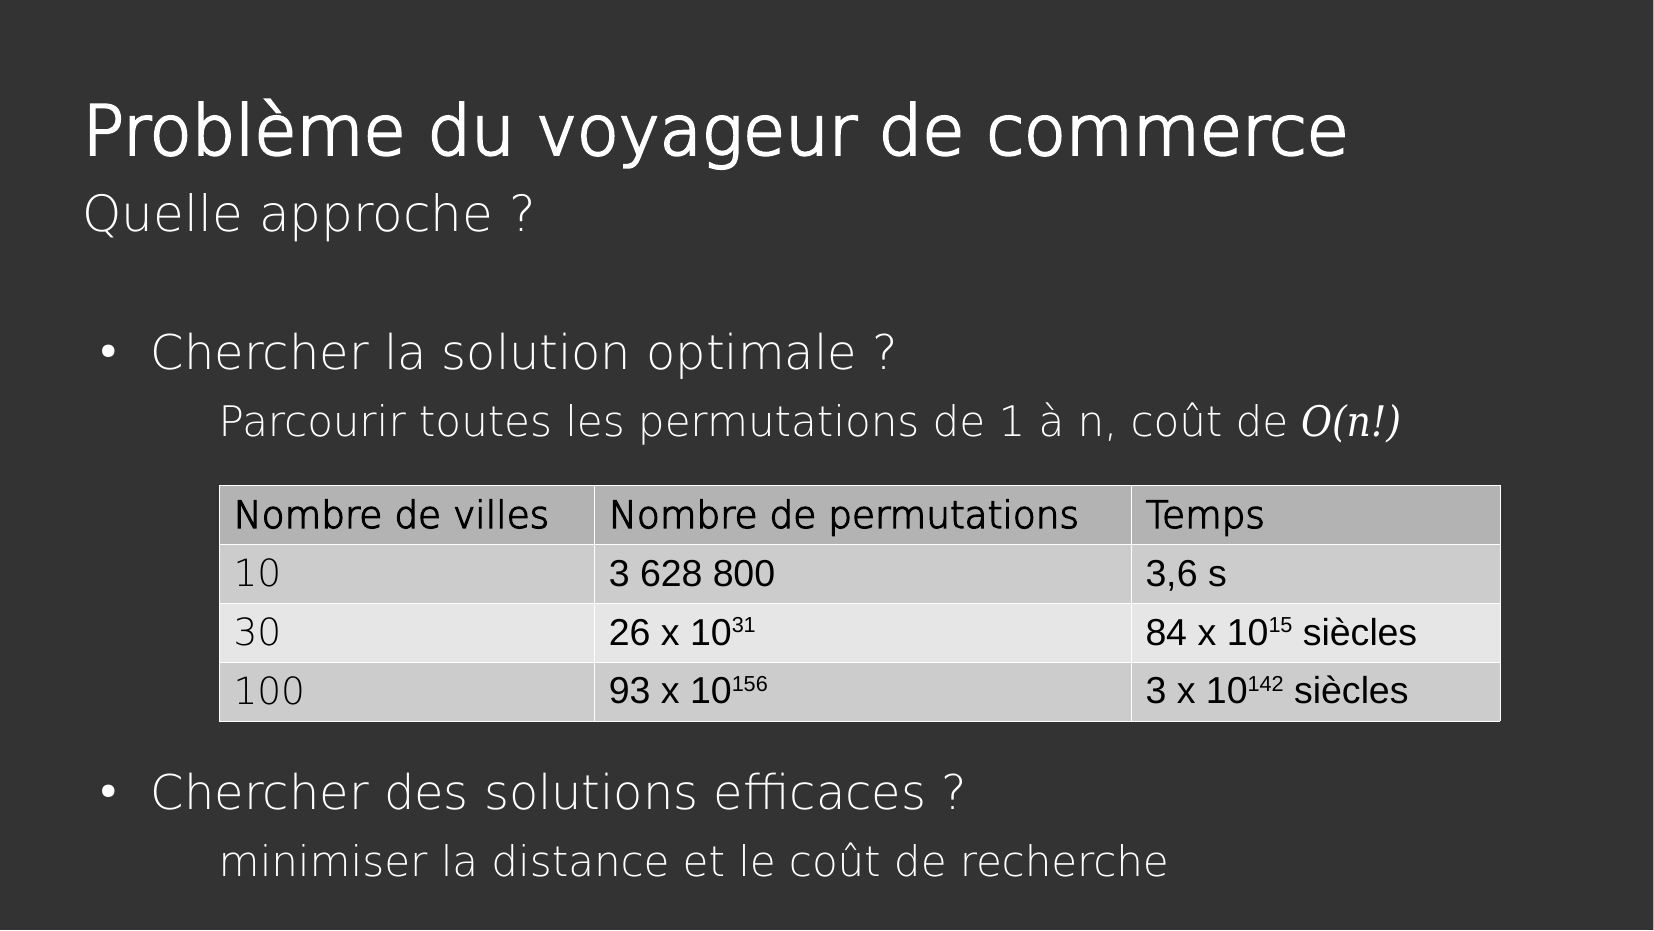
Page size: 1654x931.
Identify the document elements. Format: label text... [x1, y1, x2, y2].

table_header Nombre de permutations [595, 486, 1131, 544]
list Chercher la solution optimale ? Parcourir toutes les permutations de 1 à n, coût de O(n!) Chercher des solutions efficaces ? minimiser la distance et le coût de recherche [82, 324, 1571, 892]
title Quelle approche ? [82, 177, 1571, 251]
title Problème du voyageur de commerce [82, 78, 1571, 177]
table_cell 84 x 1015 siècles [1132, 604, 1500, 662]
table_cell 93 x 10156 [595, 663, 1131, 721]
table_cell 3,6 s [1132, 545, 1500, 603]
table_cell 3 x 10142 siècles [1132, 663, 1500, 721]
table_cell 30 [220, 604, 594, 662]
table_cell 10 [220, 545, 594, 603]
table_header Temps [1132, 486, 1500, 544]
table_cell 26 x 1031 [595, 604, 1131, 662]
table_header Nombre de villes [220, 486, 594, 544]
table_cell 100 [220, 663, 594, 721]
table_cell 3 628 800 [595, 545, 1131, 603]
